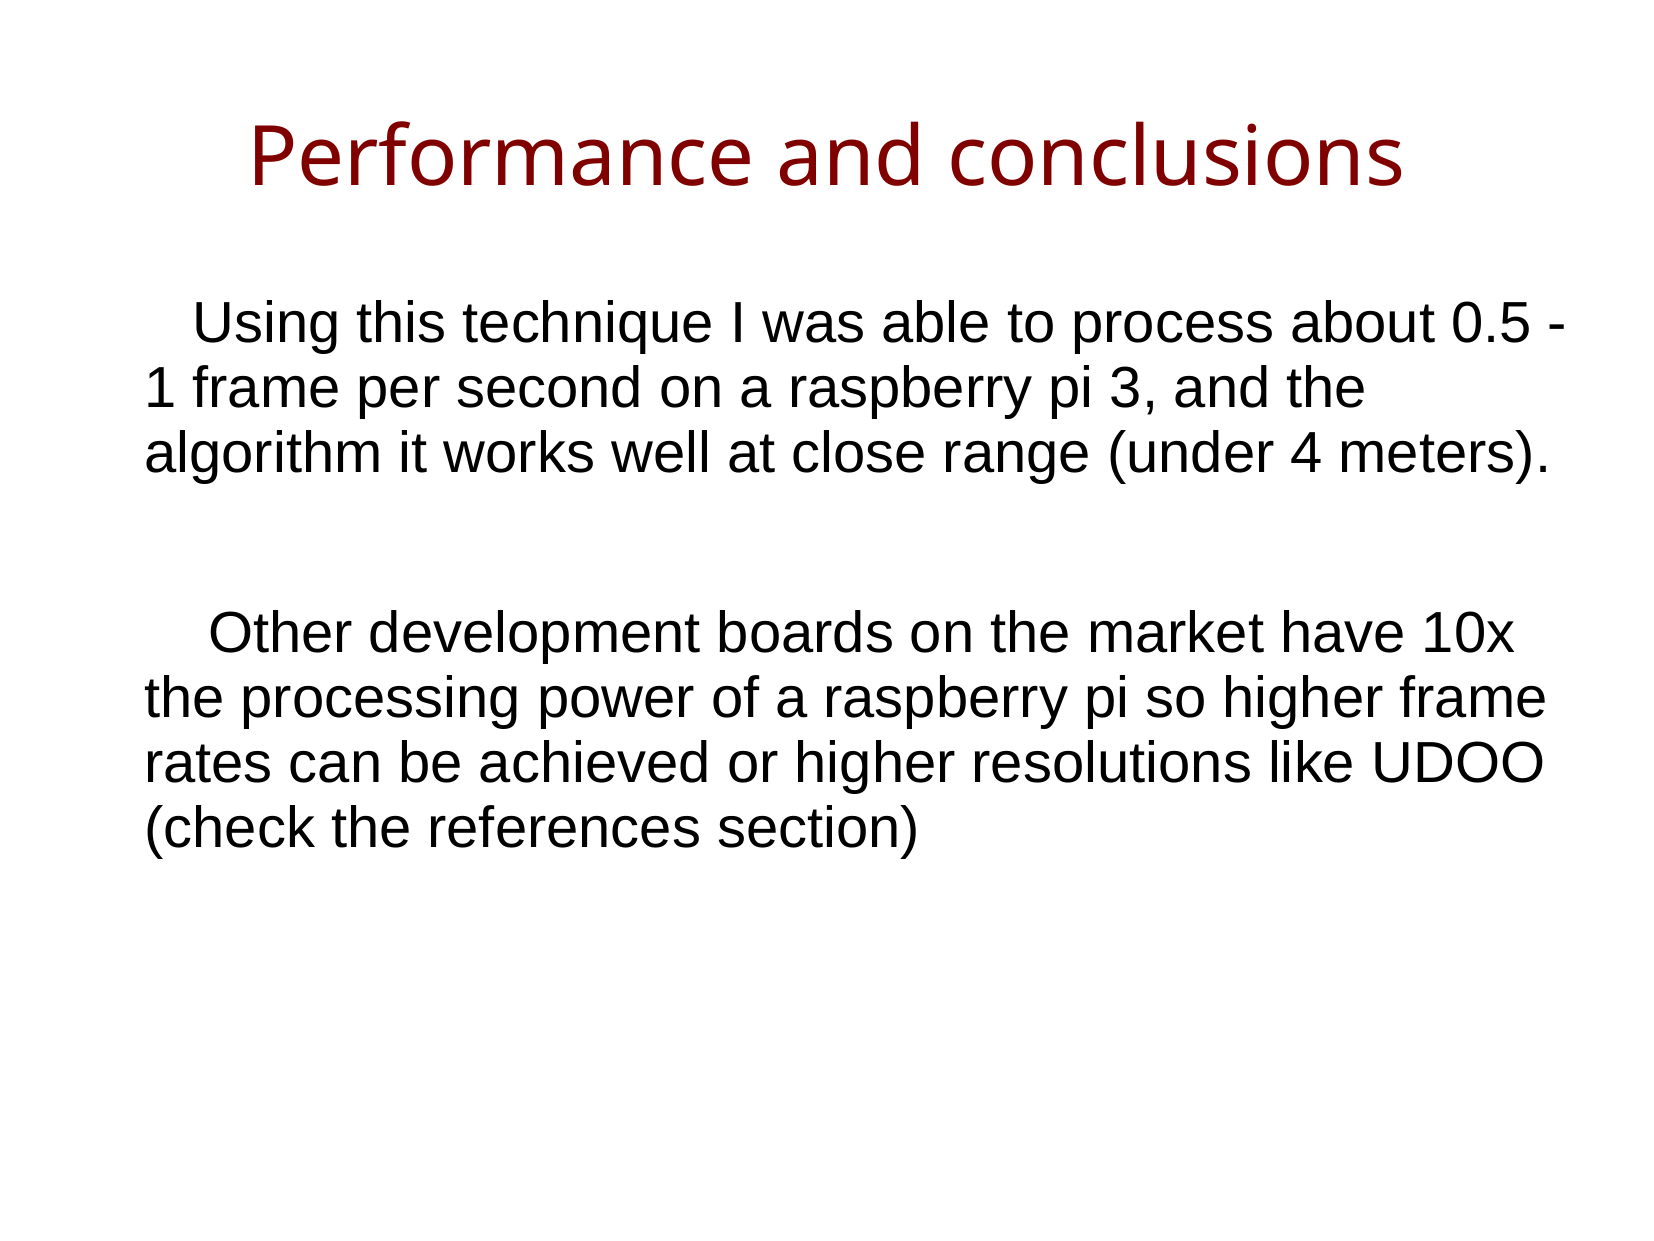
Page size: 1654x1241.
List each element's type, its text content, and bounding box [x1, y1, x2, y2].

list Using this technique I was able to process about 0.5 - 1 frame per second on a raspberry pi 3, and the algorithm it works well at close range (under 4 meters). Other development boards on the market have 10x the processing power of a raspberry pi so higher frame rates can be achieved or higher resolutions like UDOO (check the references section) [82, 290, 1571, 1010]
title Performance and conclusions [82, 49, 1571, 257]
